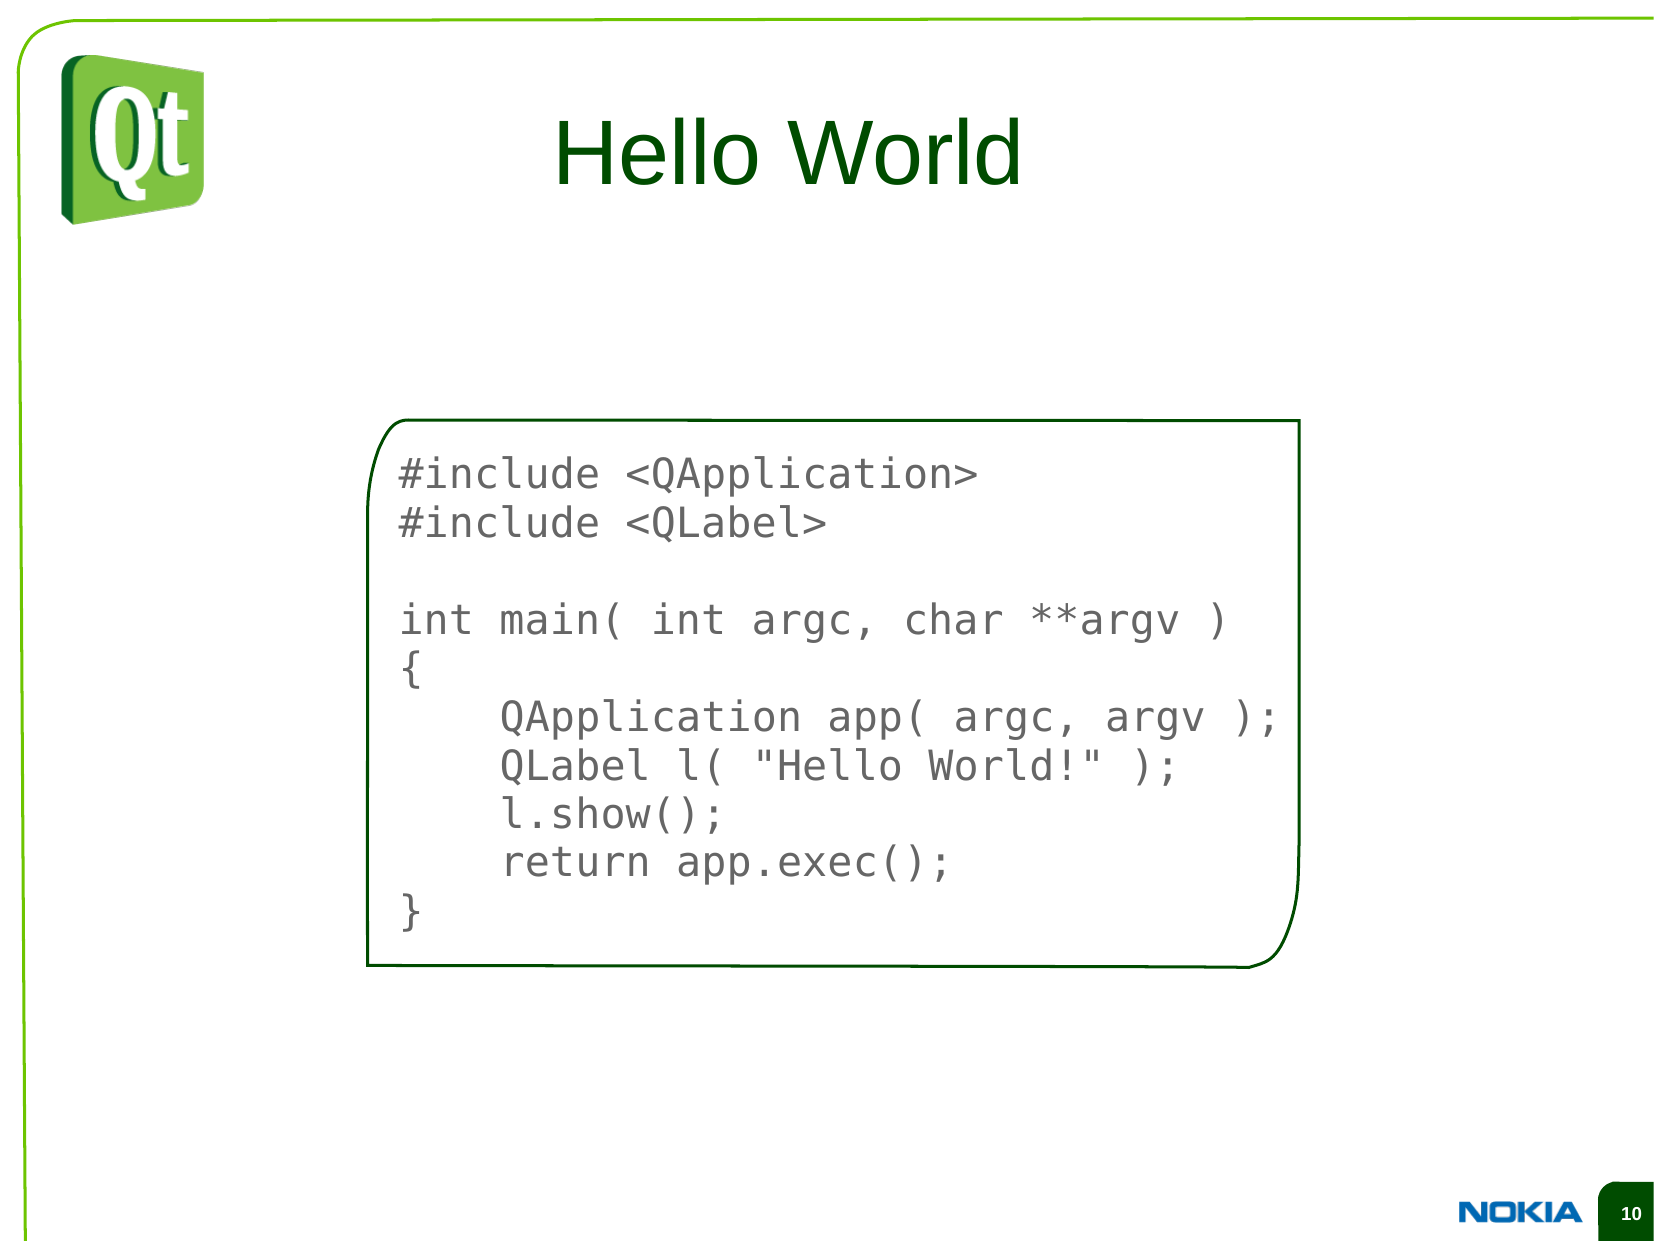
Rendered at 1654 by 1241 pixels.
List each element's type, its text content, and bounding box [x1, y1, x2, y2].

text_box #include <QApplication> #include <QLabel> int main( int argc, char **argv ) { QApplication app( argc, argv ); QLabel l( "Hello World!" ); l.show(); return app.exec(); } [383, 442, 1297, 943]
picture [61, 55, 204, 225]
picture [1459, 1201, 1583, 1223]
title Hello World [251, 49, 1327, 257]
